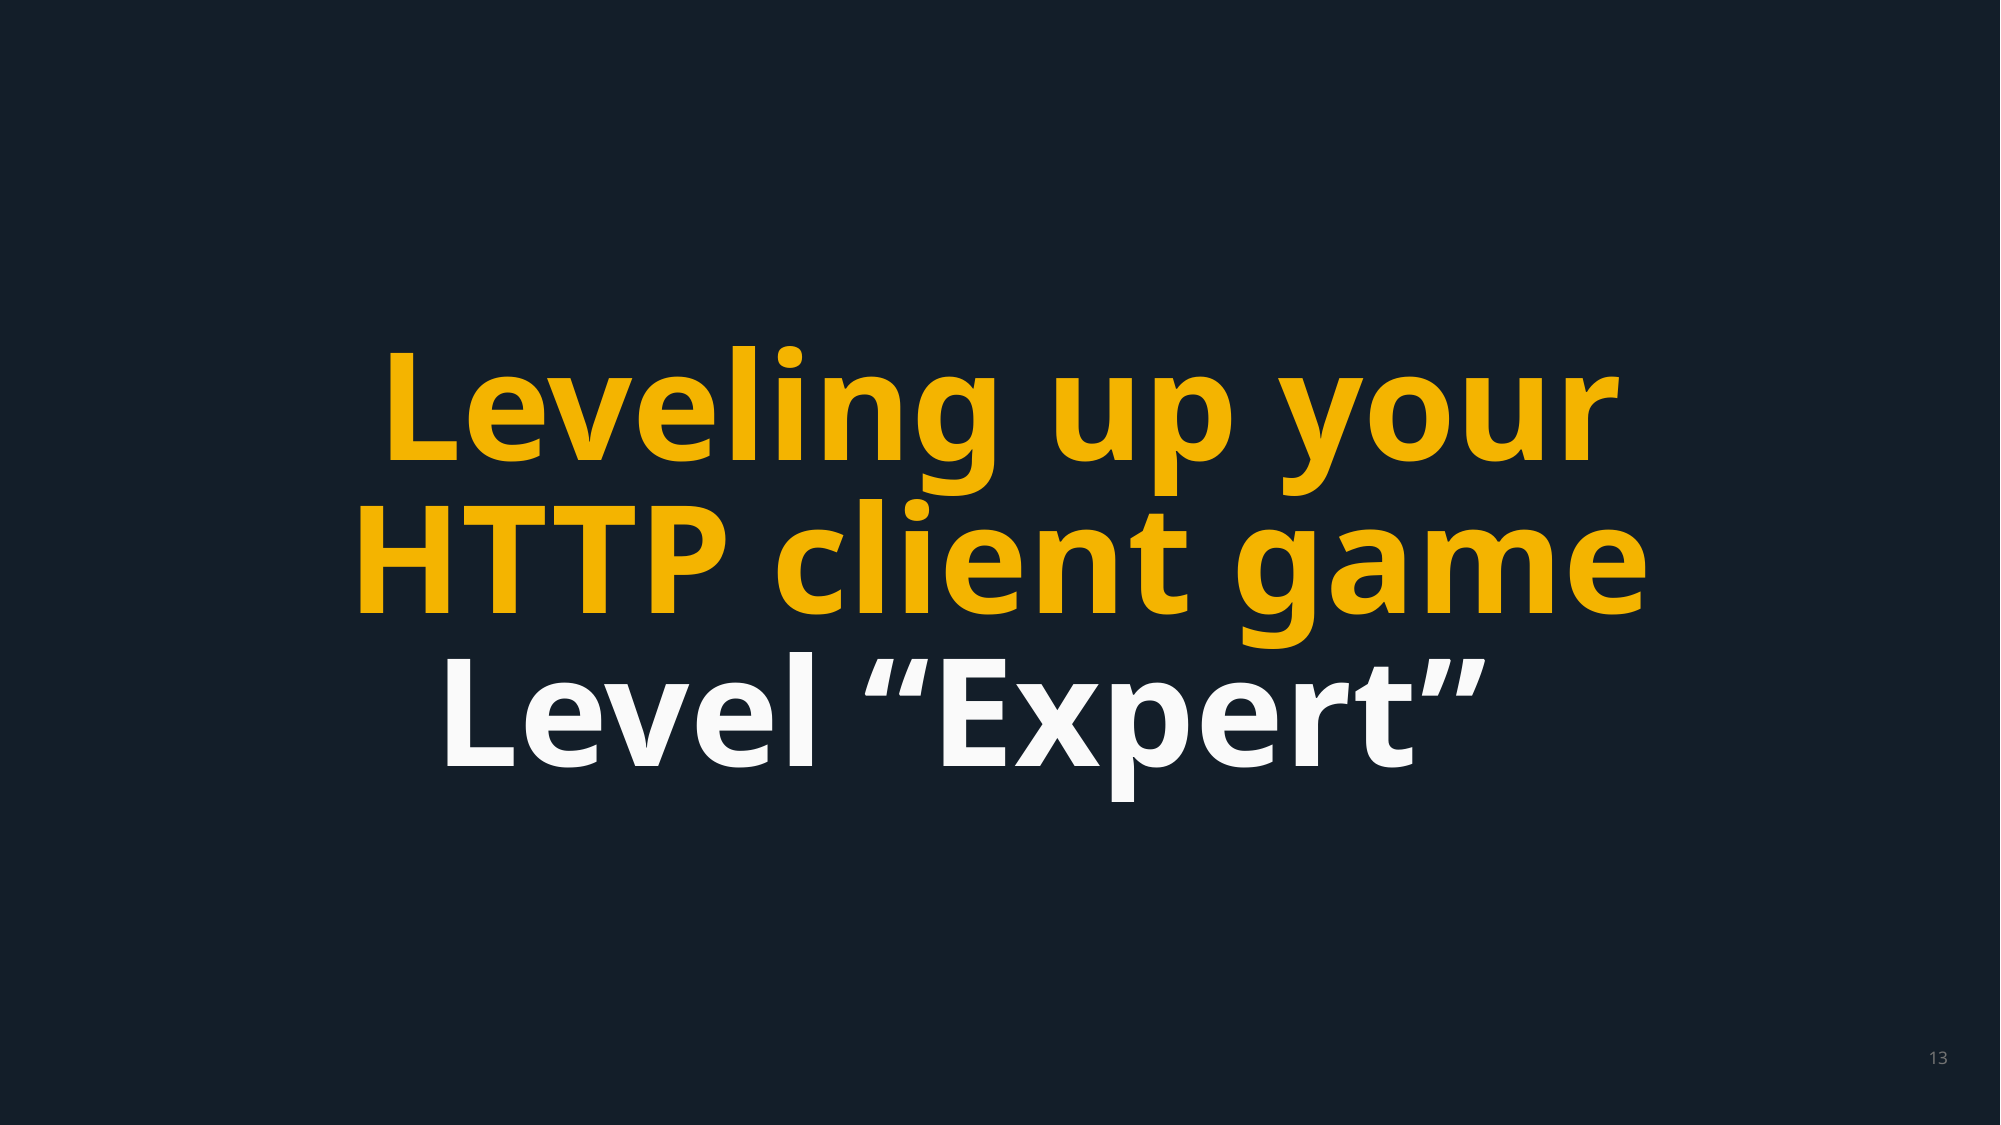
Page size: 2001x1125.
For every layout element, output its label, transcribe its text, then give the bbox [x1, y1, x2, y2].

text_box Leveling up your HTTP client game Level “Expert” [1134, 700, 1165, 749]
slide_number <number> [1827, 1047, 1948, 1072]
text_box Leveling up your HTTP client game Level “Expert” [211, 338, 1789, 787]
